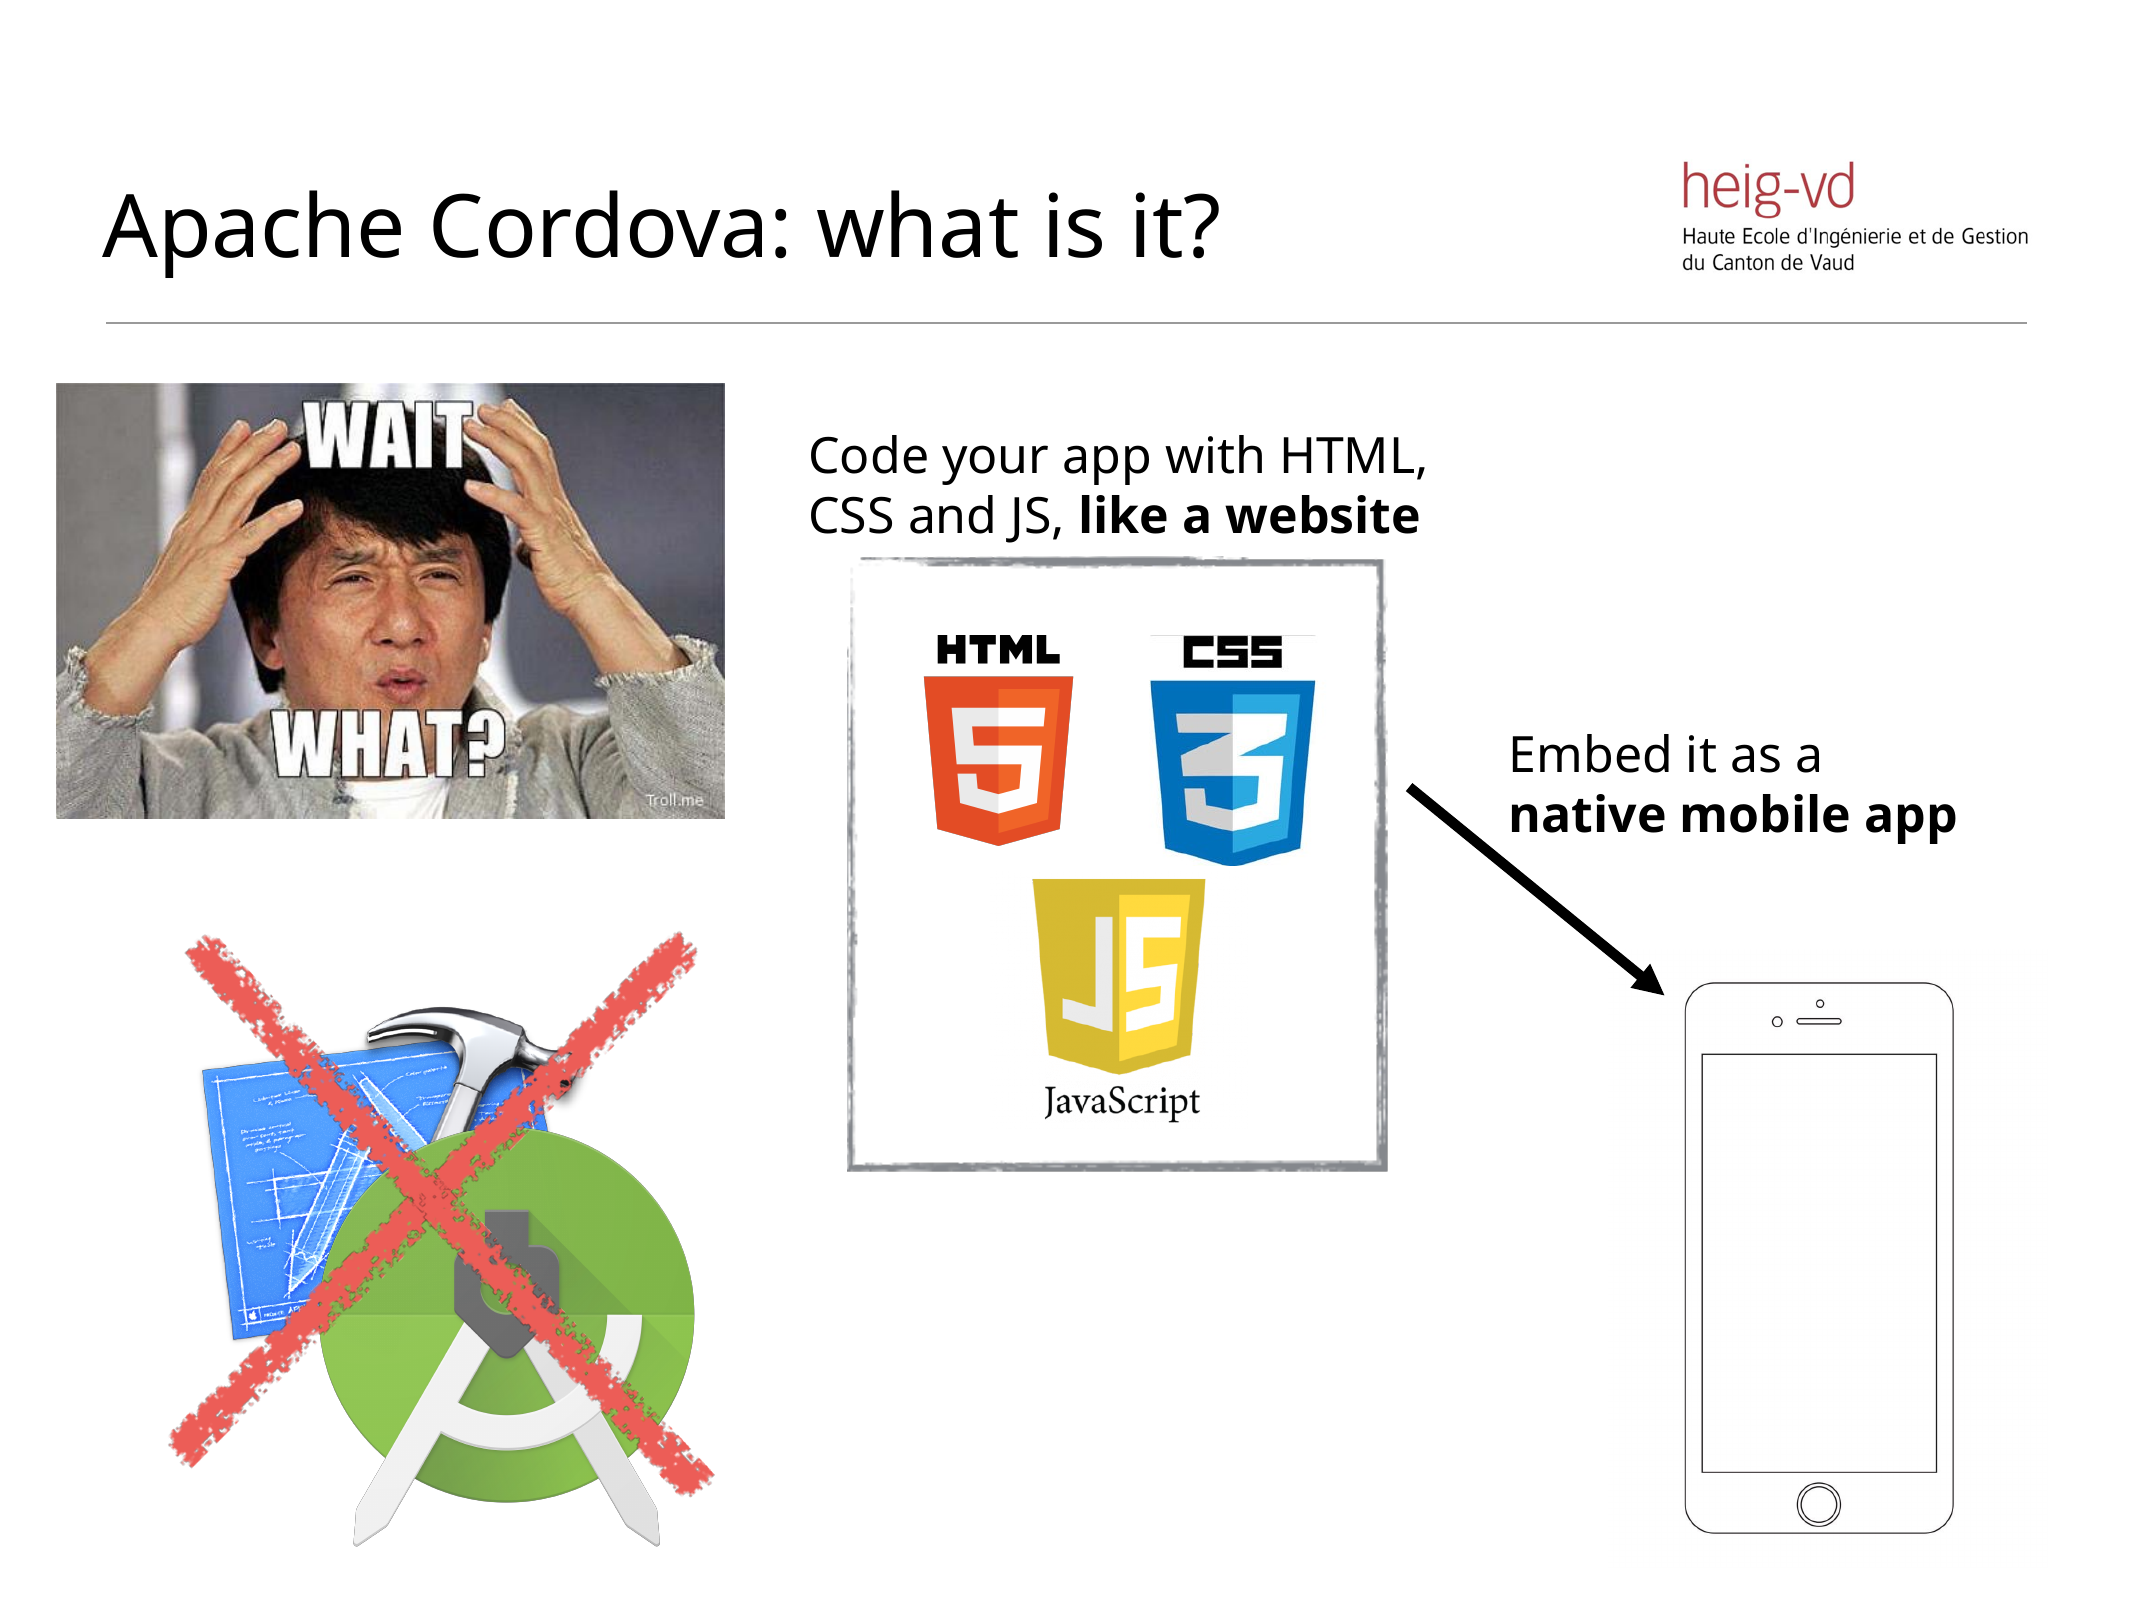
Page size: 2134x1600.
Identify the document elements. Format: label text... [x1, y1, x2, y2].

title Apache Cordova: what is it? [93, 54, 2040, 284]
picture [56, 383, 725, 819]
picture [1608, 949, 2048, 1568]
picture [847, 556, 1390, 1174]
text_box Code your app with HTML, CSS and JS, like a website [800, 415, 1438, 553]
text_box Embed it as a native mobile app [1500, 713, 1967, 851]
picture [143, 910, 733, 1555]
